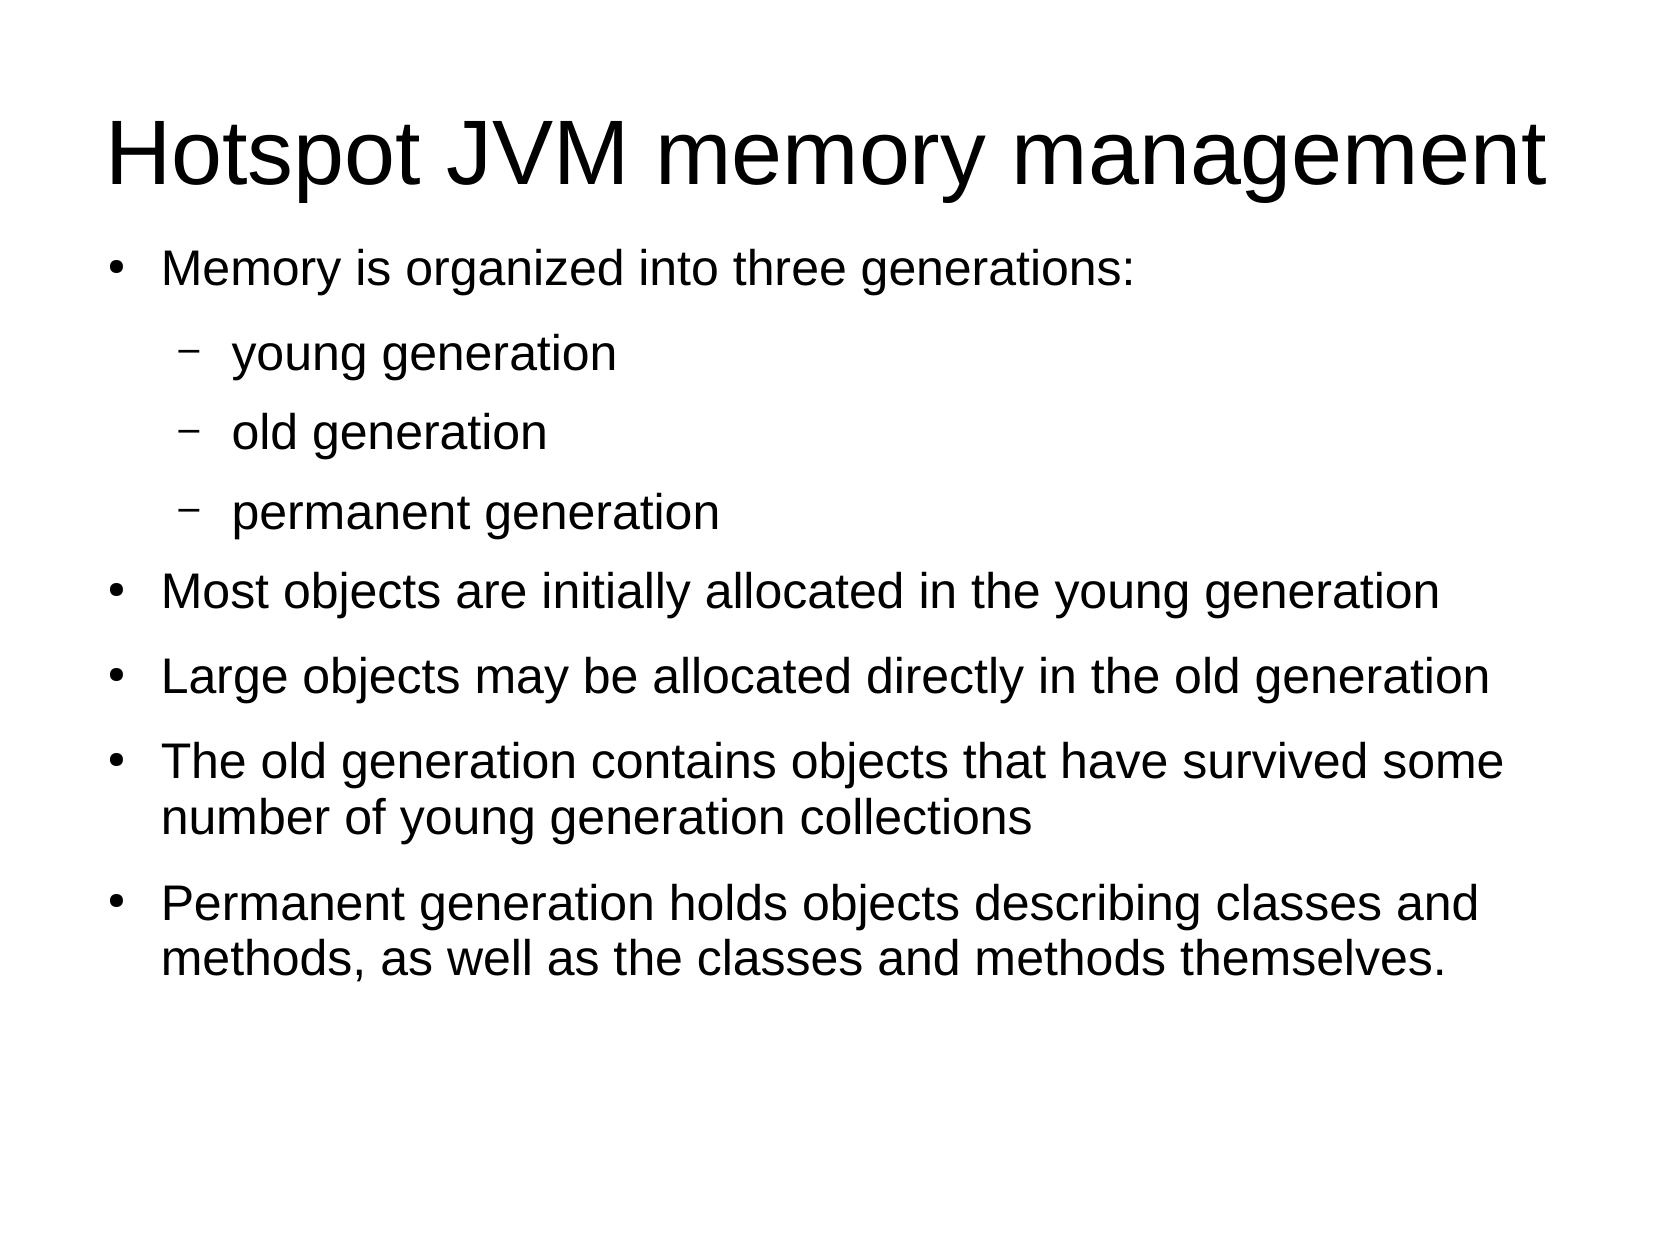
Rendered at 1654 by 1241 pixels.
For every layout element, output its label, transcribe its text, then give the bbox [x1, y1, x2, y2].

list Memory is organized into three generations: young generation old generation permanent generation Most objects are initially allocated in the young generation Large objects may be allocated directly in the old generation The old generation contains objects that have survived some number of young generation collections Permanent generation holds objects describing classes and methods, as well as the classes and methods themselves. [90, 240, 1579, 987]
title Hotspot JVM memory management [82, 49, 1571, 257]
